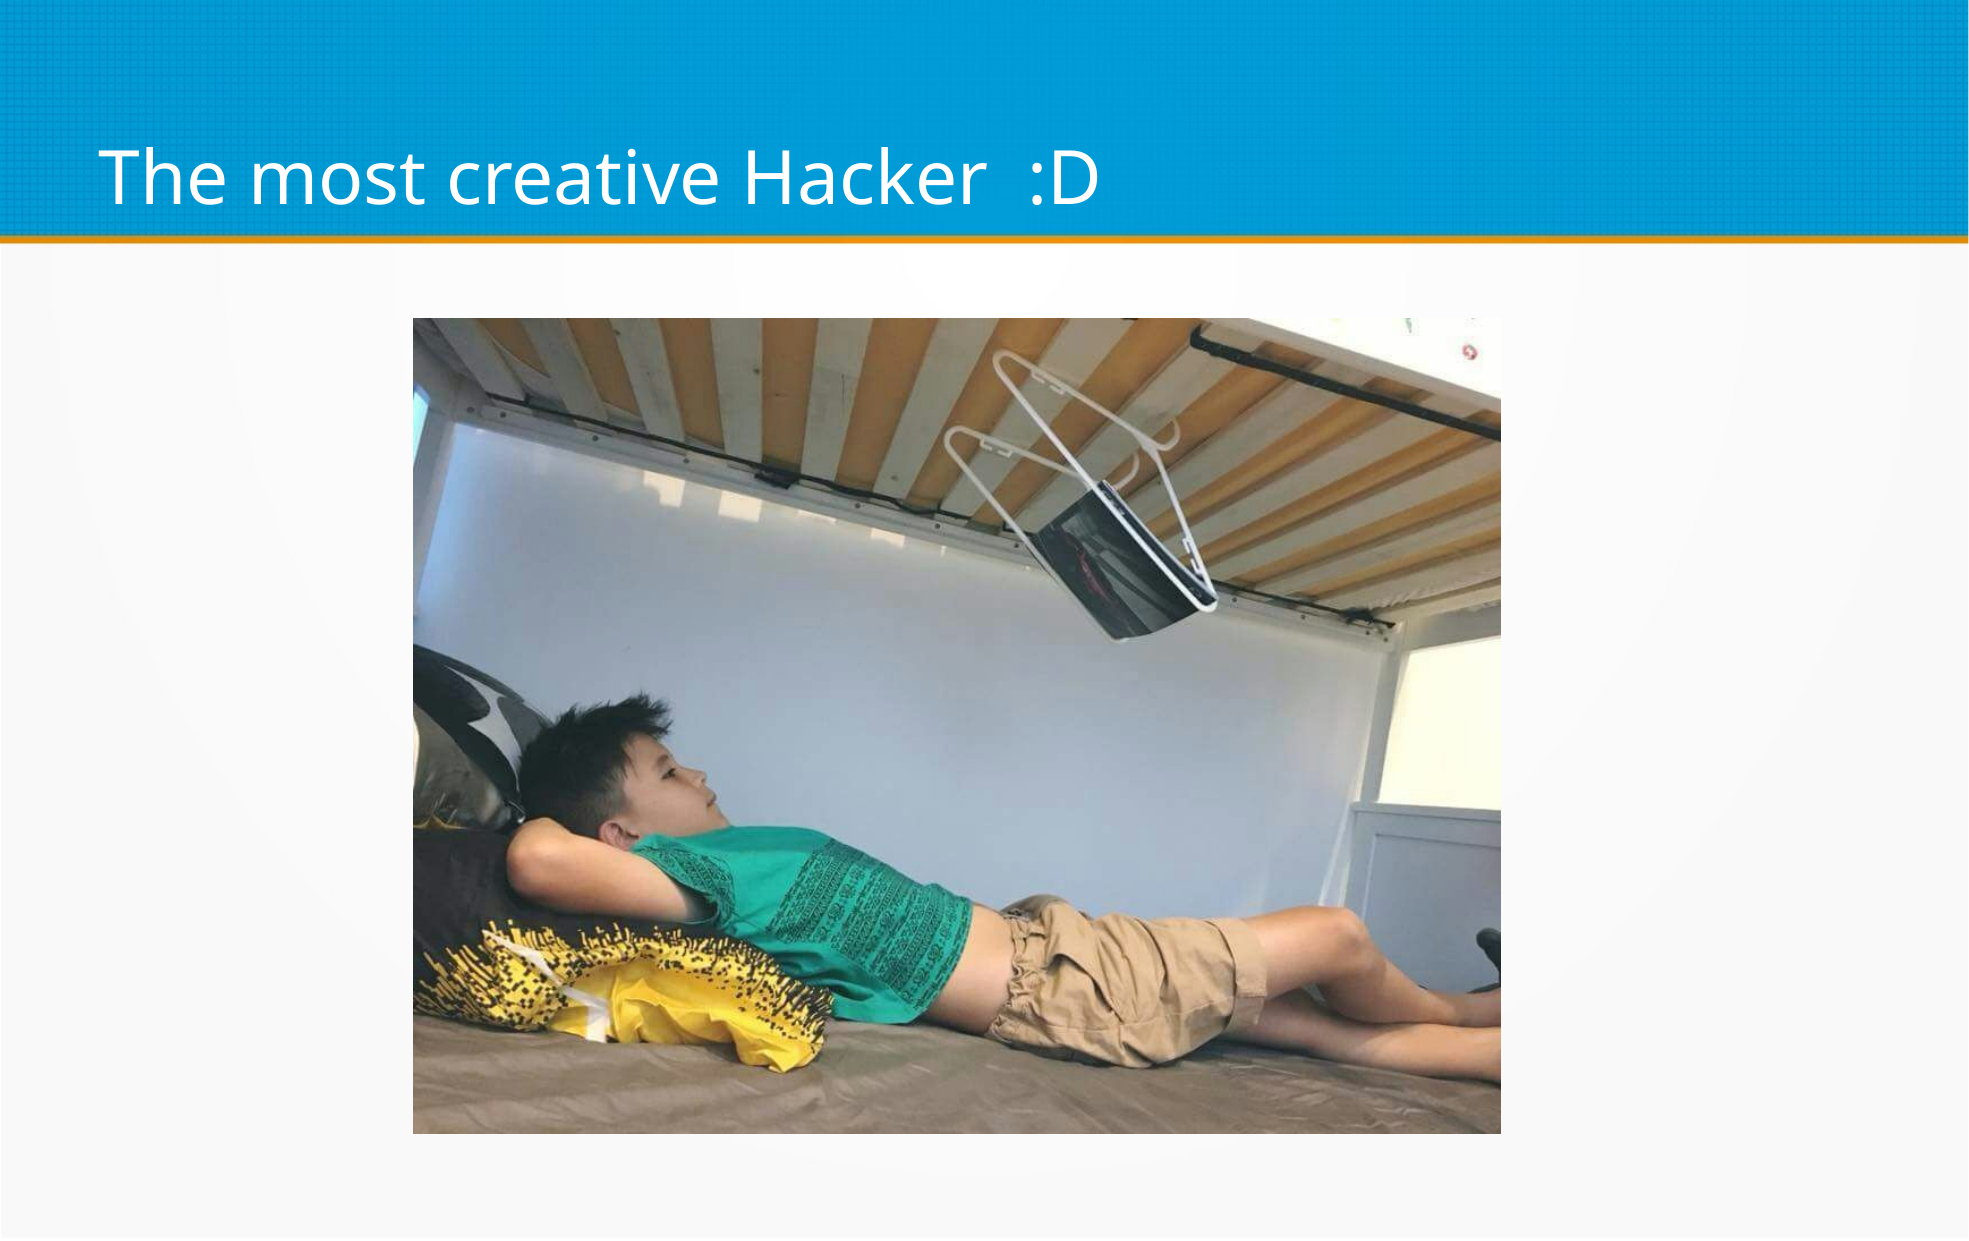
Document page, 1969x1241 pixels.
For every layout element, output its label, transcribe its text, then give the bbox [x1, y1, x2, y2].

title The most creative Hacker :D [98, 19, 1870, 227]
picture [0, 233, 1969, 1241]
